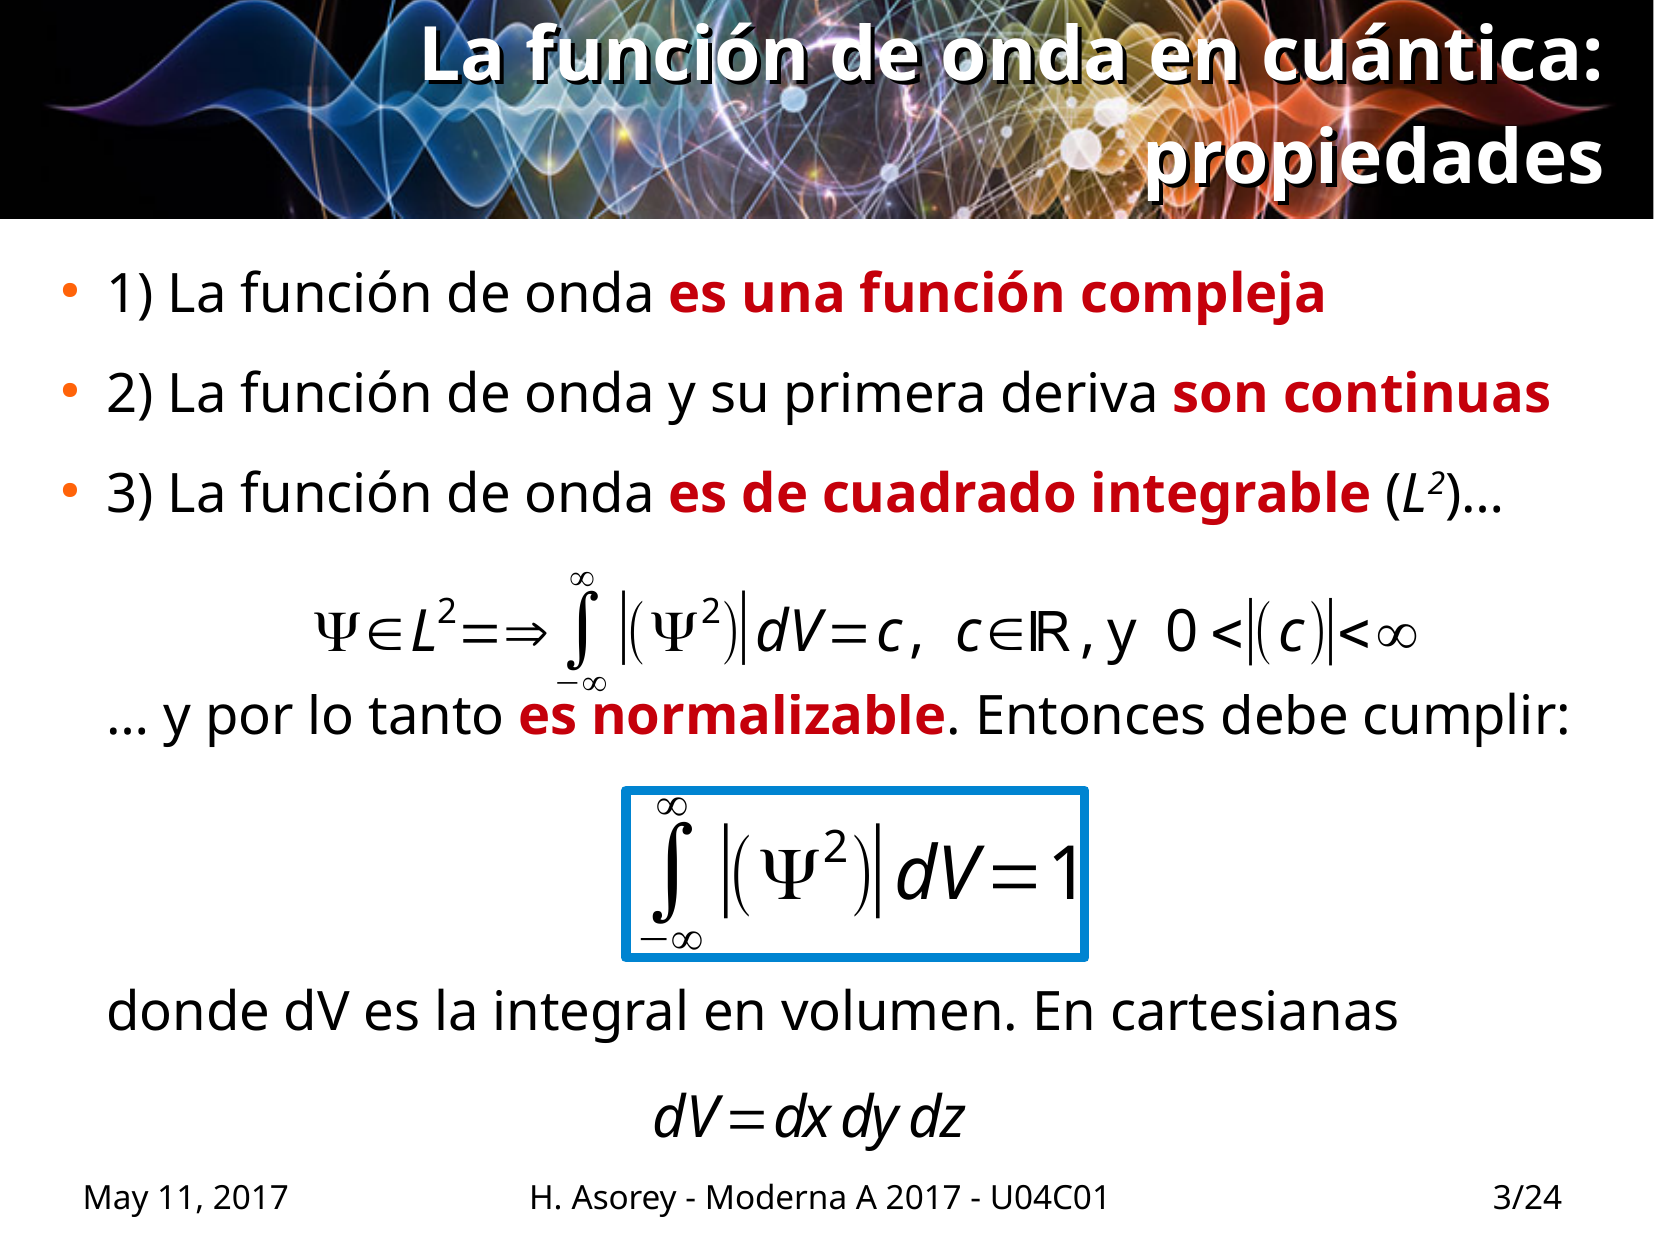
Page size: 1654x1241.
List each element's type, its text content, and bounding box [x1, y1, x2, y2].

title La función de onda en cuántica: propiedades [45, 15, 1606, 191]
picture [0, 0, 1654, 219]
chart [304, 570, 1426, 694]
chart [630, 795, 1081, 954]
list 1) La función de onda es una función compleja 2) La función de onda y su primera deriva son continuas 3) La función de onda es de cuadrado integrable (L2)… … y por lo tanto es normalizable. Entonces debe cumplir: donde dV es la integral en volumen. En cartesianas [45, 255, 1606, 1156]
chart [645, 1081, 974, 1153]
